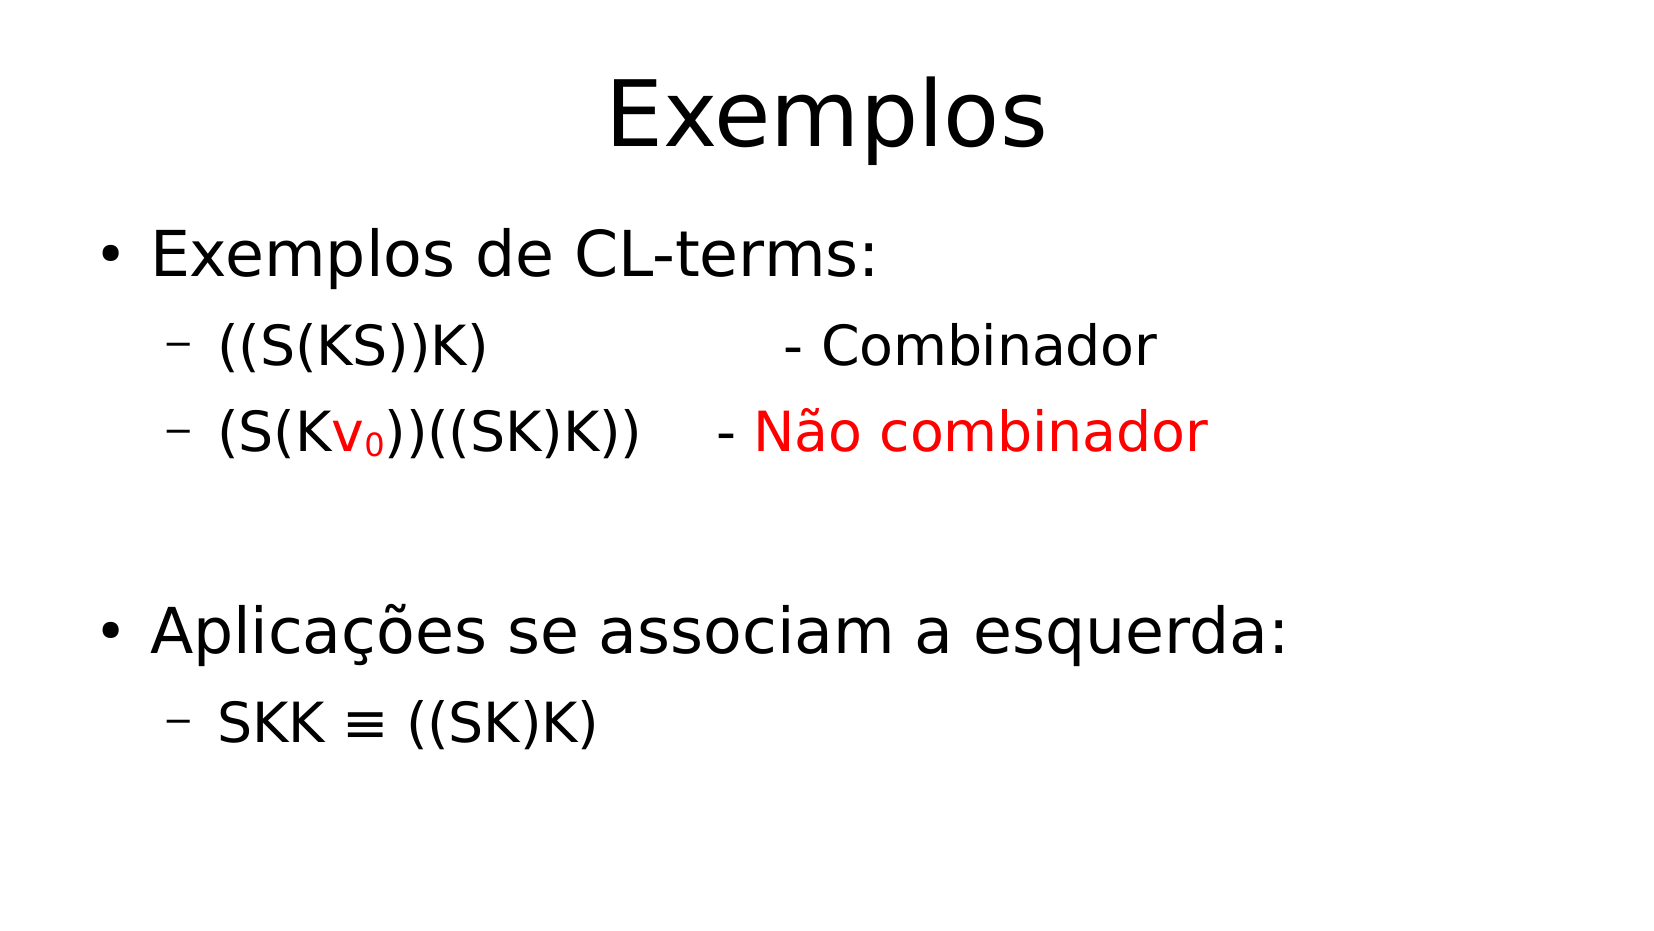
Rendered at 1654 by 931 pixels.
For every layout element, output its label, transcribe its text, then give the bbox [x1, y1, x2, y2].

list Exemplos de CL-terms: ((S(KS))K) - Combinador (S(Kv0))((SK)K)) - Não combinador Aplicações se associam a esquerda: SKK ≡ ((SK)K) [82, 217, 1571, 758]
title Exemplos [82, 37, 1571, 193]
